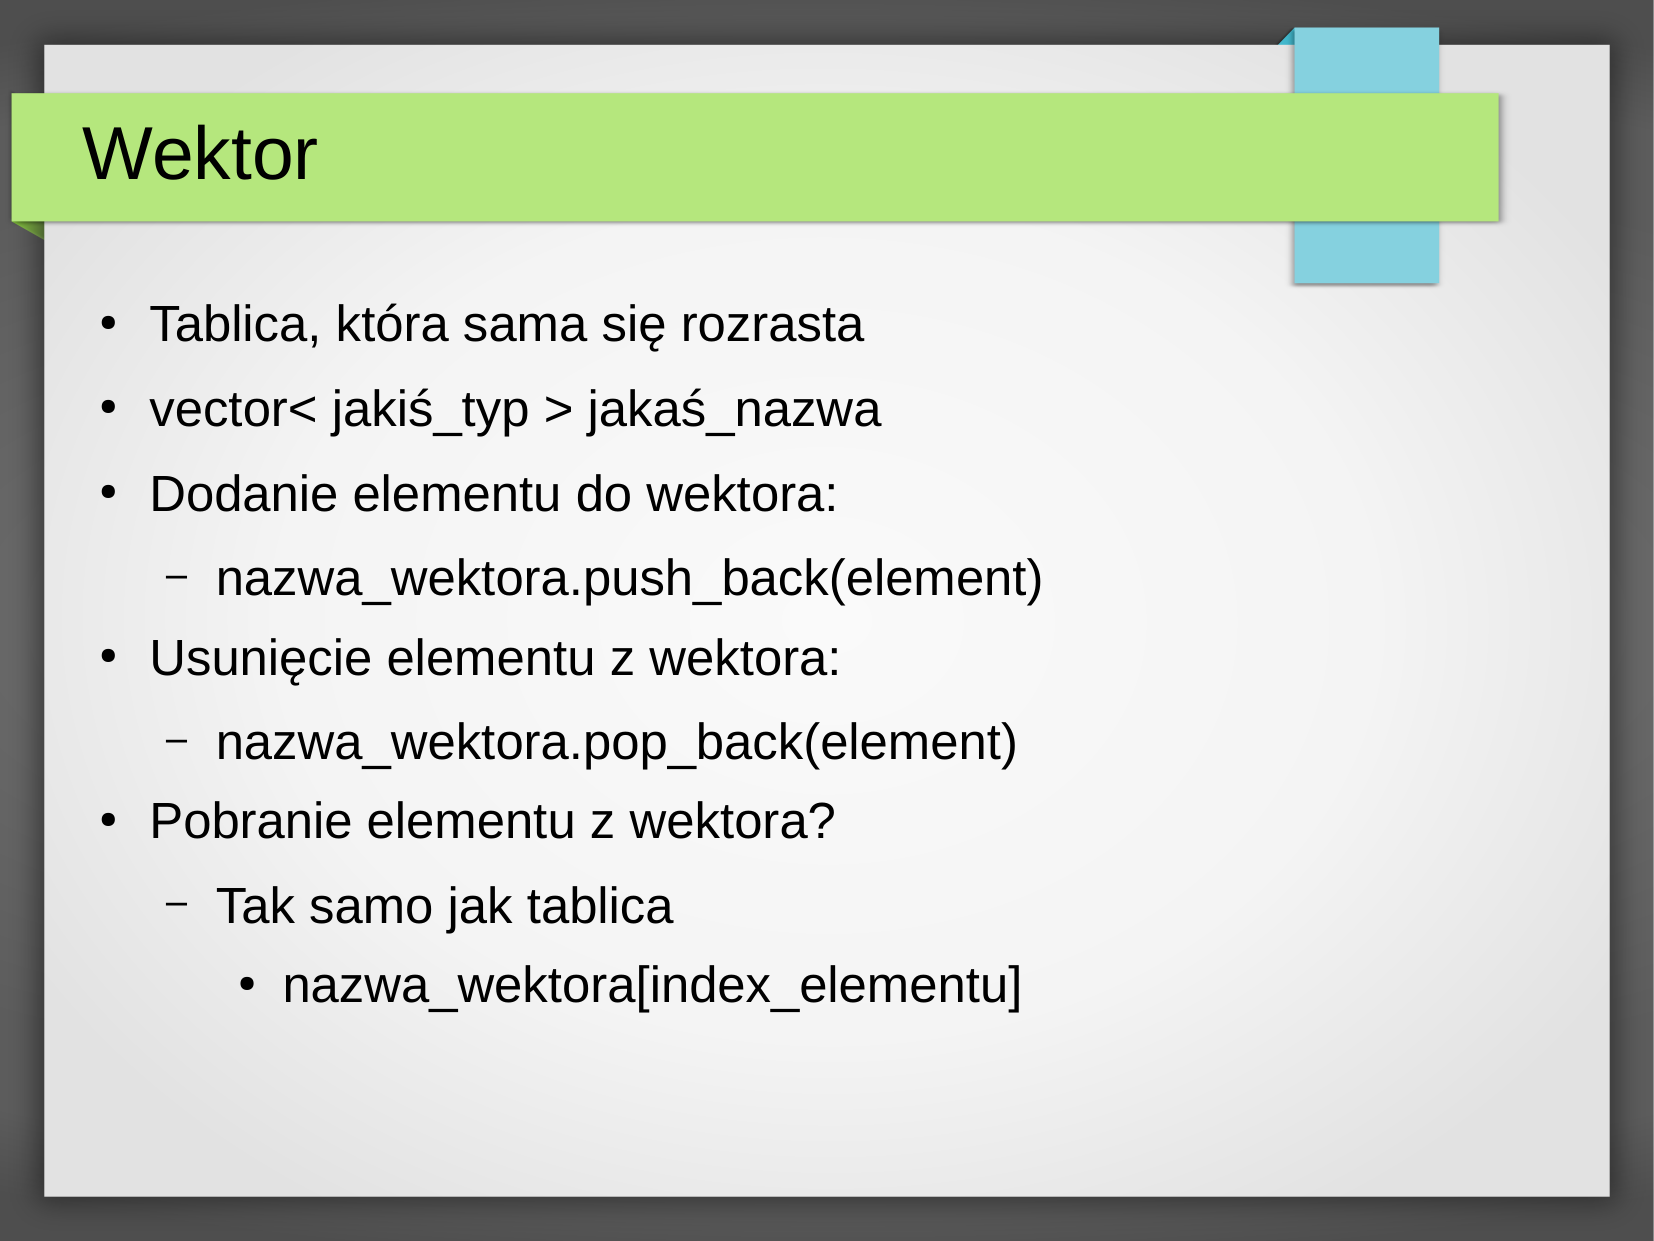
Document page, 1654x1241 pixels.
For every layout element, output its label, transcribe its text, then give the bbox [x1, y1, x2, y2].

picture [0, 0, 1654, 1241]
title Wektor [82, 94, 1264, 213]
list Tablica, która sama się rozrasta vector< jakiś_typ > jakaś_nazwa Dodanie elementu do wektora: nazwa_wektora.push_back(element) Usunięcie elementu z wektora: nazwa_wektora.pop_back(element) Pobranie elementu z wektora? Tak samo jak tablica nazwa_wektora[index_elementu] [82, 295, 1571, 1015]
